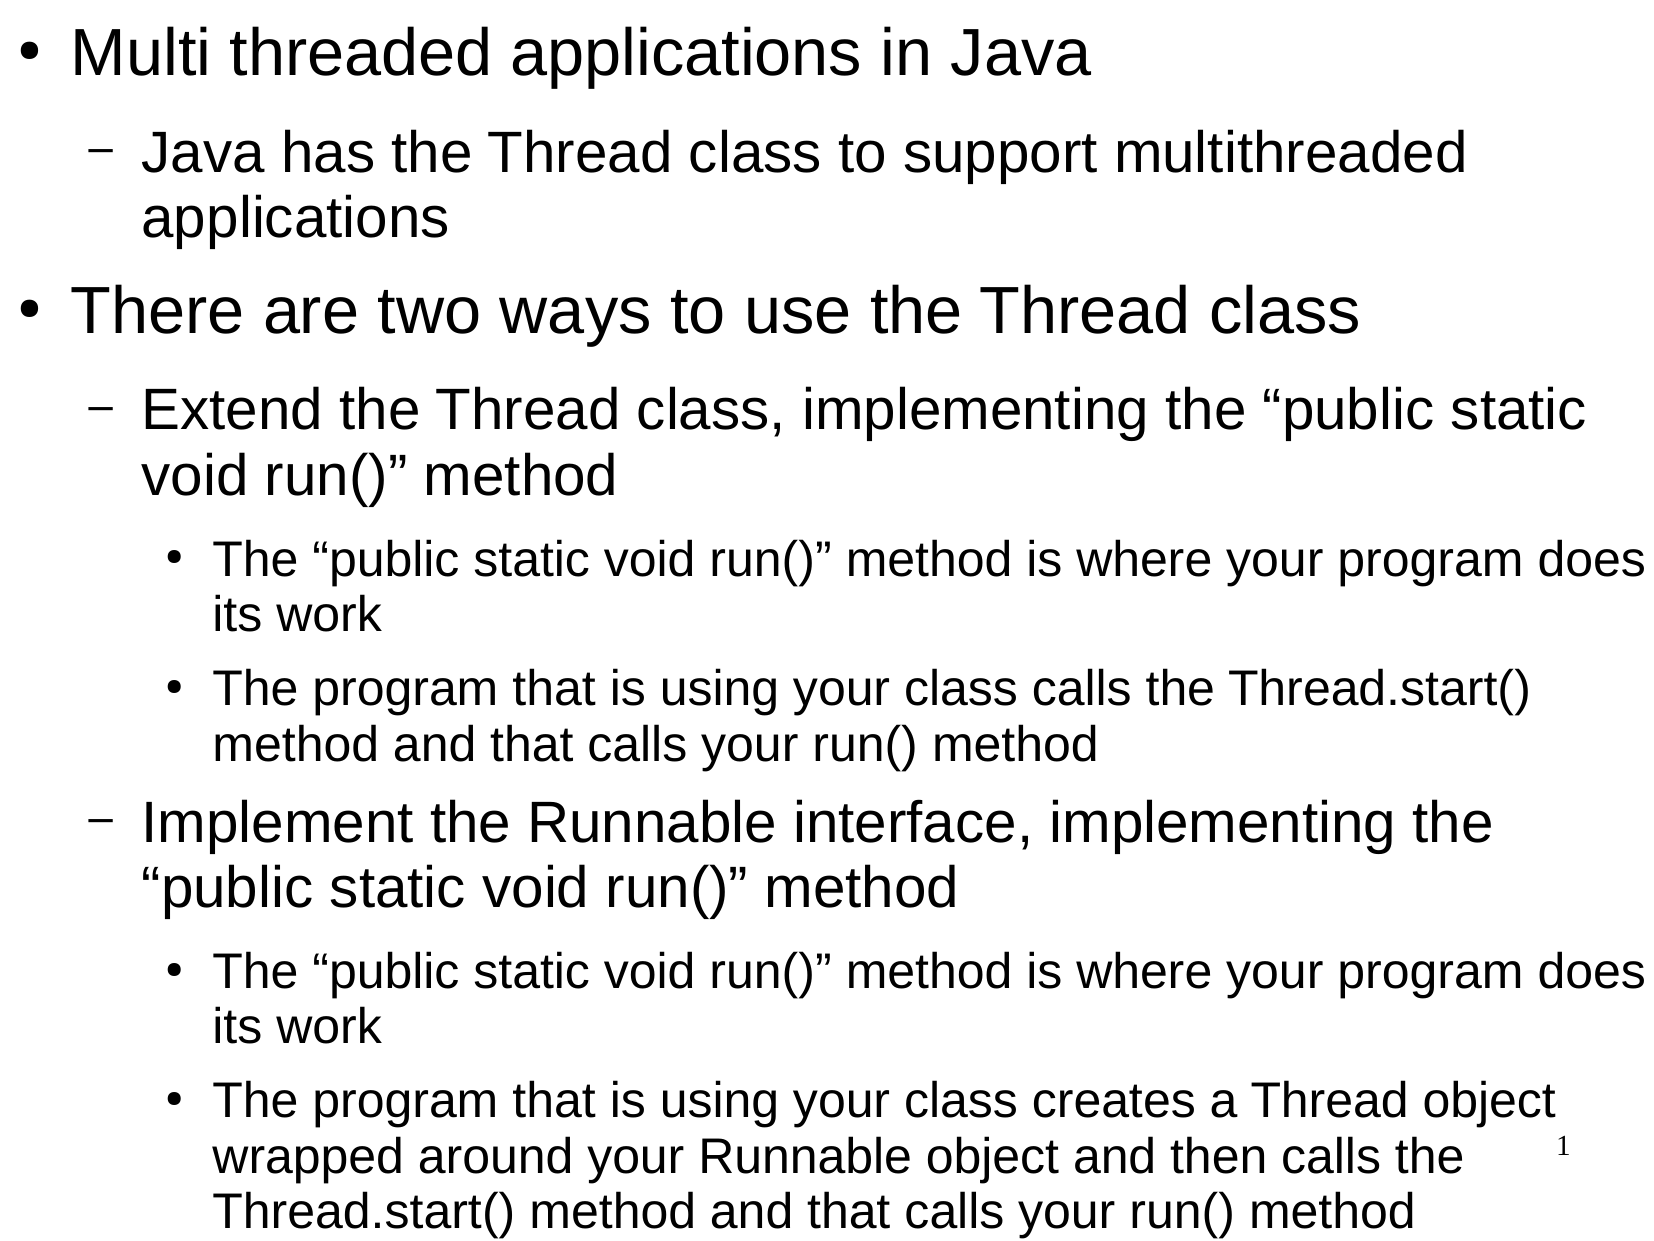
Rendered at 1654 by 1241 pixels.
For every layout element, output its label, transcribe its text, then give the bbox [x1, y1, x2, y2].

list Multi threaded applications in Java Java has the Thread class to support multithreaded applications There are two ways to use the Thread class Extend the Thread class, implementing the “public static void run()” method The “public static void run()” method is where your program does its work The program that is using your class calls the Thread.start() method and that calls your run() method Implement the Runnable interface, implementing the “public static void run()” method The “public static void run()” method is where your program does its work The program that is using your class creates a Thread object wrapped around your Runnable object and then calls the Thread.start() method and that calls your run() method [0, 15, 1654, 1240]
